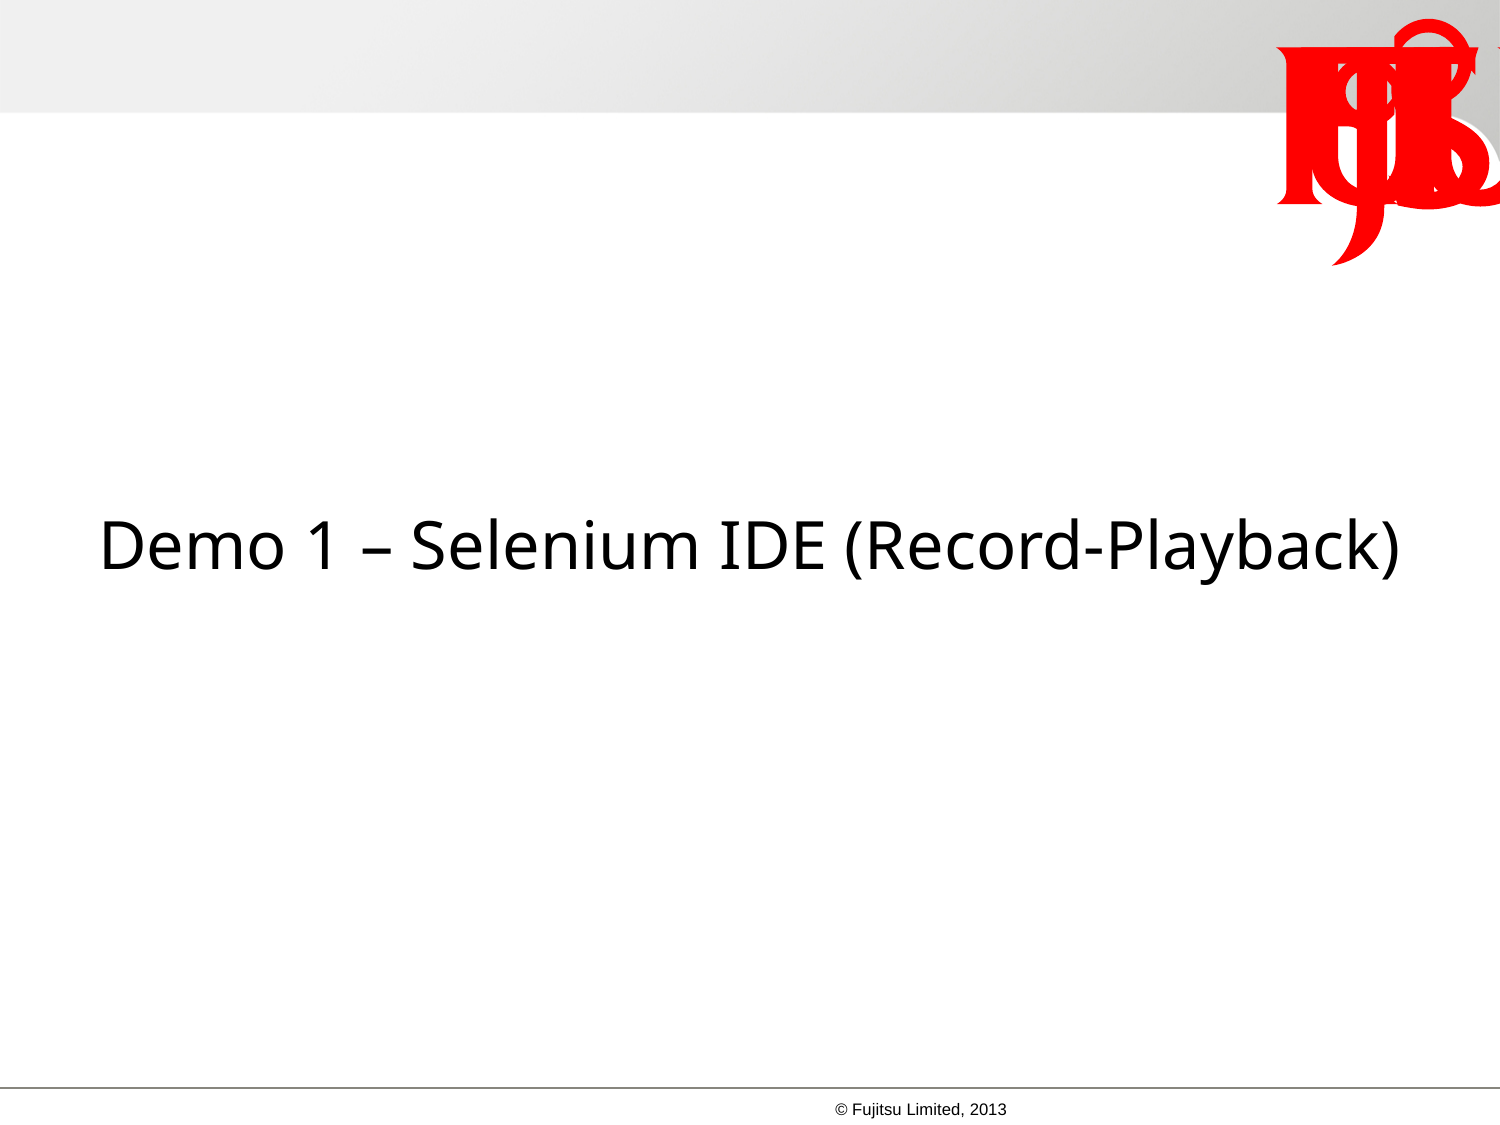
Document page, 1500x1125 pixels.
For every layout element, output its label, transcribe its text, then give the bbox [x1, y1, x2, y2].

subtitle Demo 1 – Selenium IDE (Record-Playback) [0, 0, 1500, 1087]
